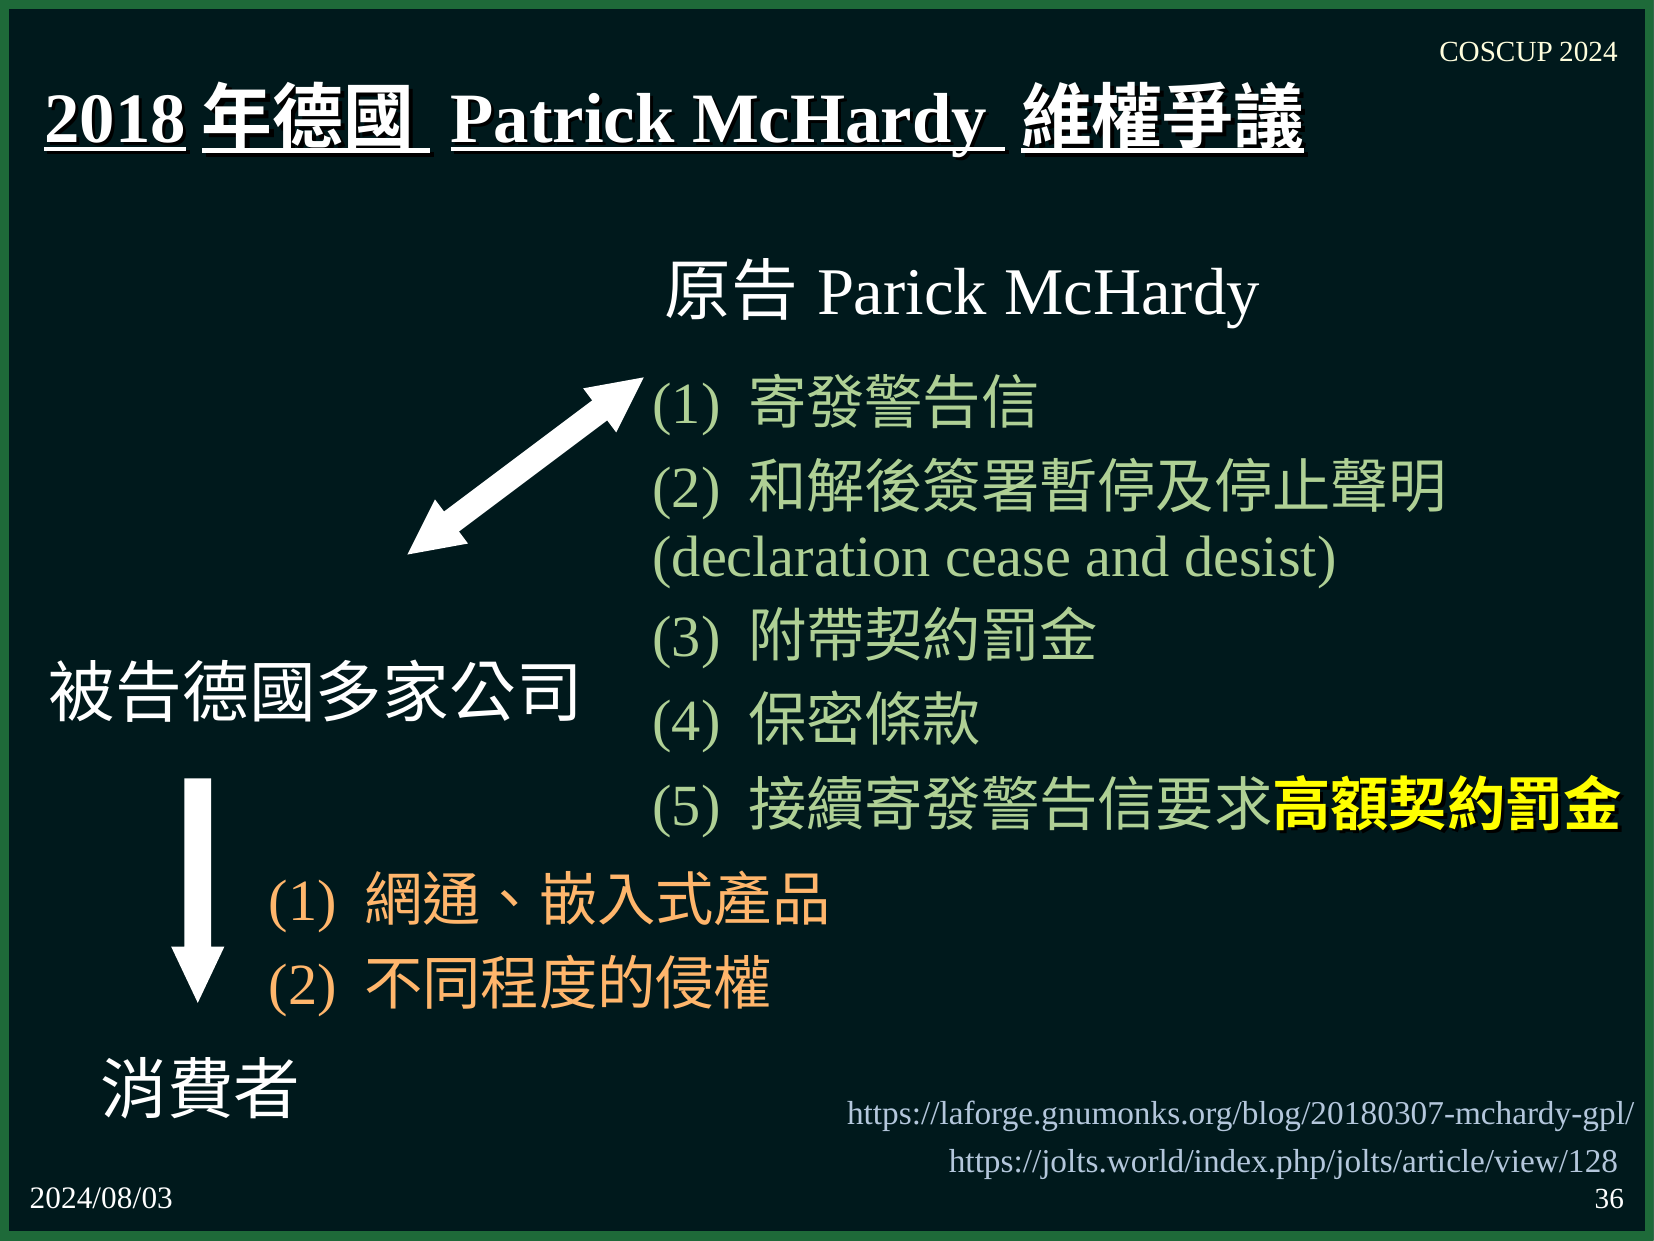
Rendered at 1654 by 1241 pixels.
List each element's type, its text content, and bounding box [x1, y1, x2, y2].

text_box (1) 網通、嵌入式產品 (2) 不同程度的侵權 [253, 845, 1329, 1046]
text_box 原告Parick McHardy [525, 229, 1400, 342]
text_box [171, 778, 225, 1003]
text_box 2018年德國 Patrick McHardy 維權爭議 [29, 53, 1625, 171]
text_box (1) 寄發警告信 (2) 和解後簽署暫停及停止聲明 (declaration cease and desist) (3) 附帶契約罰金 (4) 保密條款 (5) 接續寄發警告信要求高額契約罰金 [637, 348, 1654, 850]
text_box 消費者 [0, 1028, 426, 1140]
text_box https://laforge.gnumonks.org/blog/20180307-mchardy-gpl/ https://jolts.world/index.php/jolts/article/view/128 [106, 1094, 1636, 1181]
text_box 被告德國多家公司 [17, 631, 615, 743]
